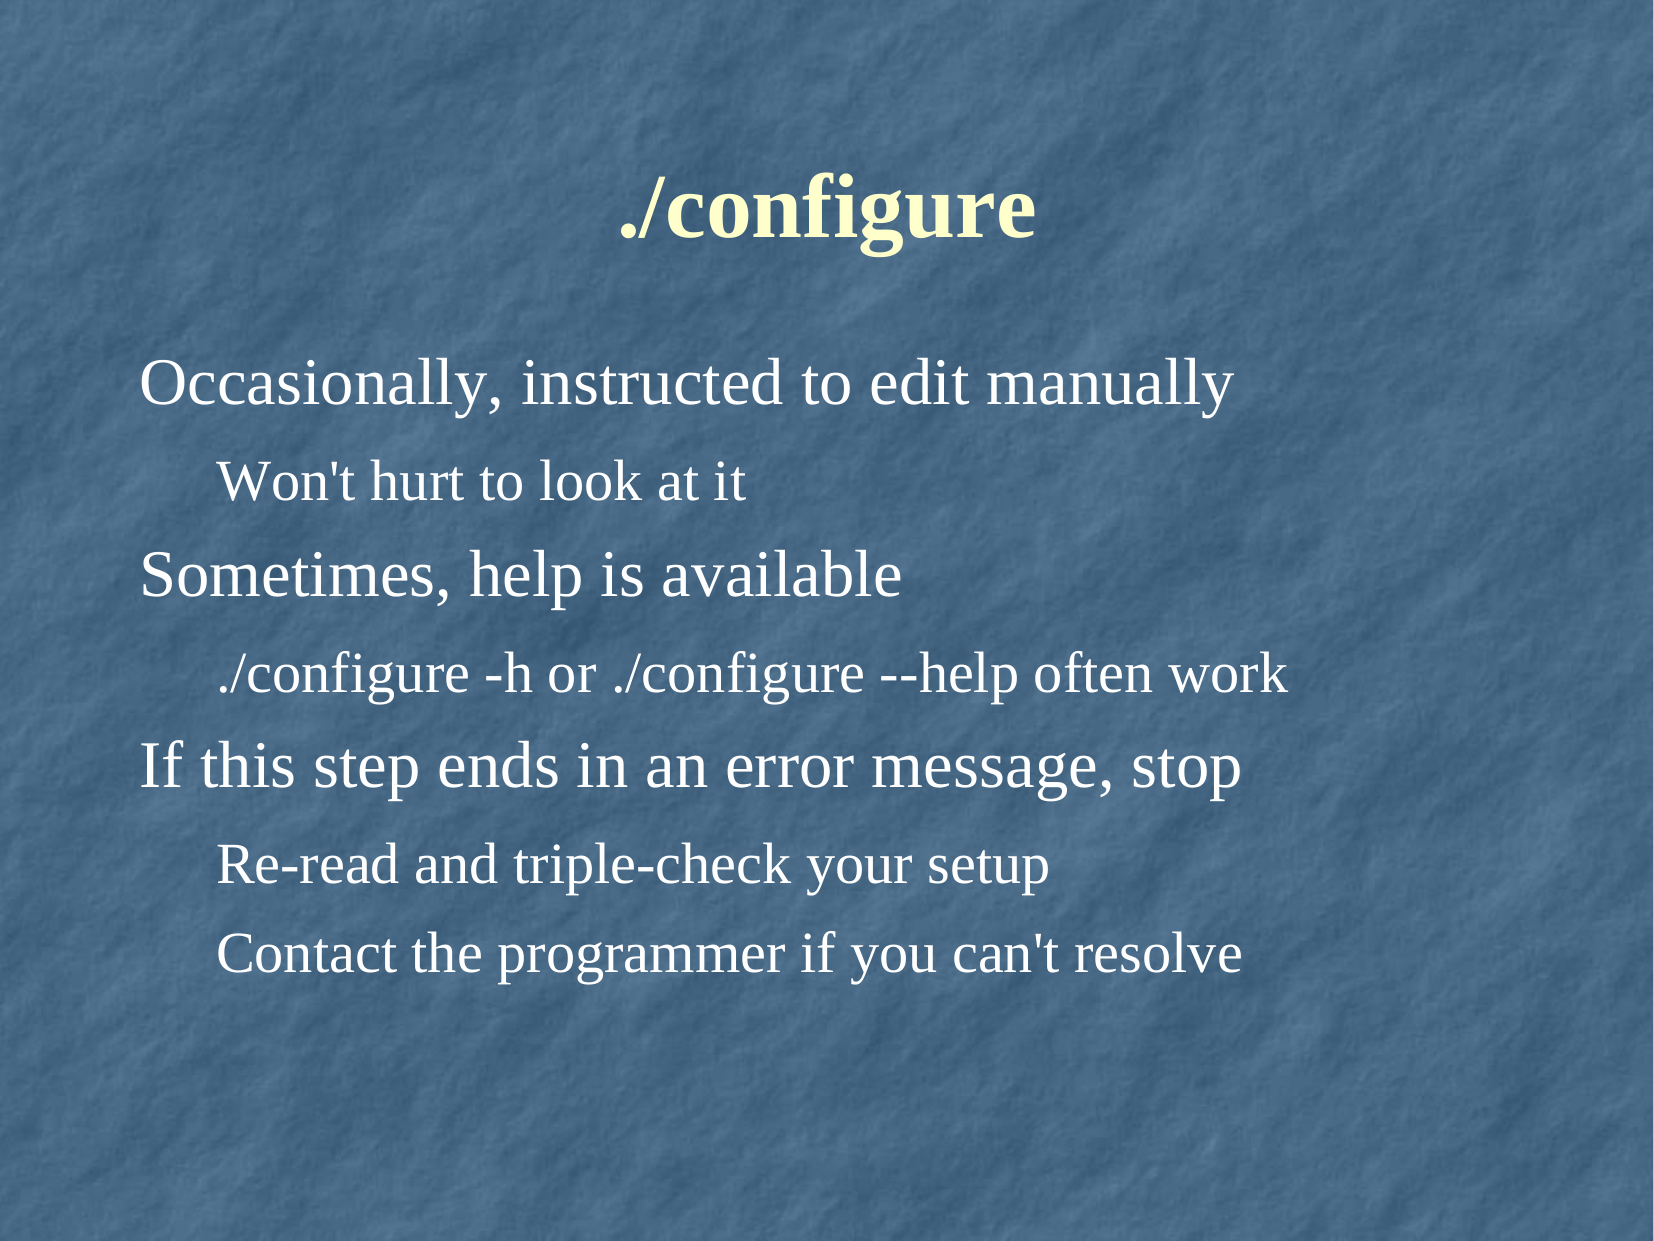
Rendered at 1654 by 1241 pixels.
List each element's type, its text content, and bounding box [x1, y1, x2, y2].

picture [0, 0, 1654, 1241]
list Occasionally, instructed to edit manually Won't hurt to look at it Sometimes, help is available ./configure -h or ./configure --help often work If this step ends in an error message, stop Re-read and triple-check your setup Contact the programmer if you can't resolve [121, 344, 1534, 1127]
title ./configure [121, 102, 1534, 311]
